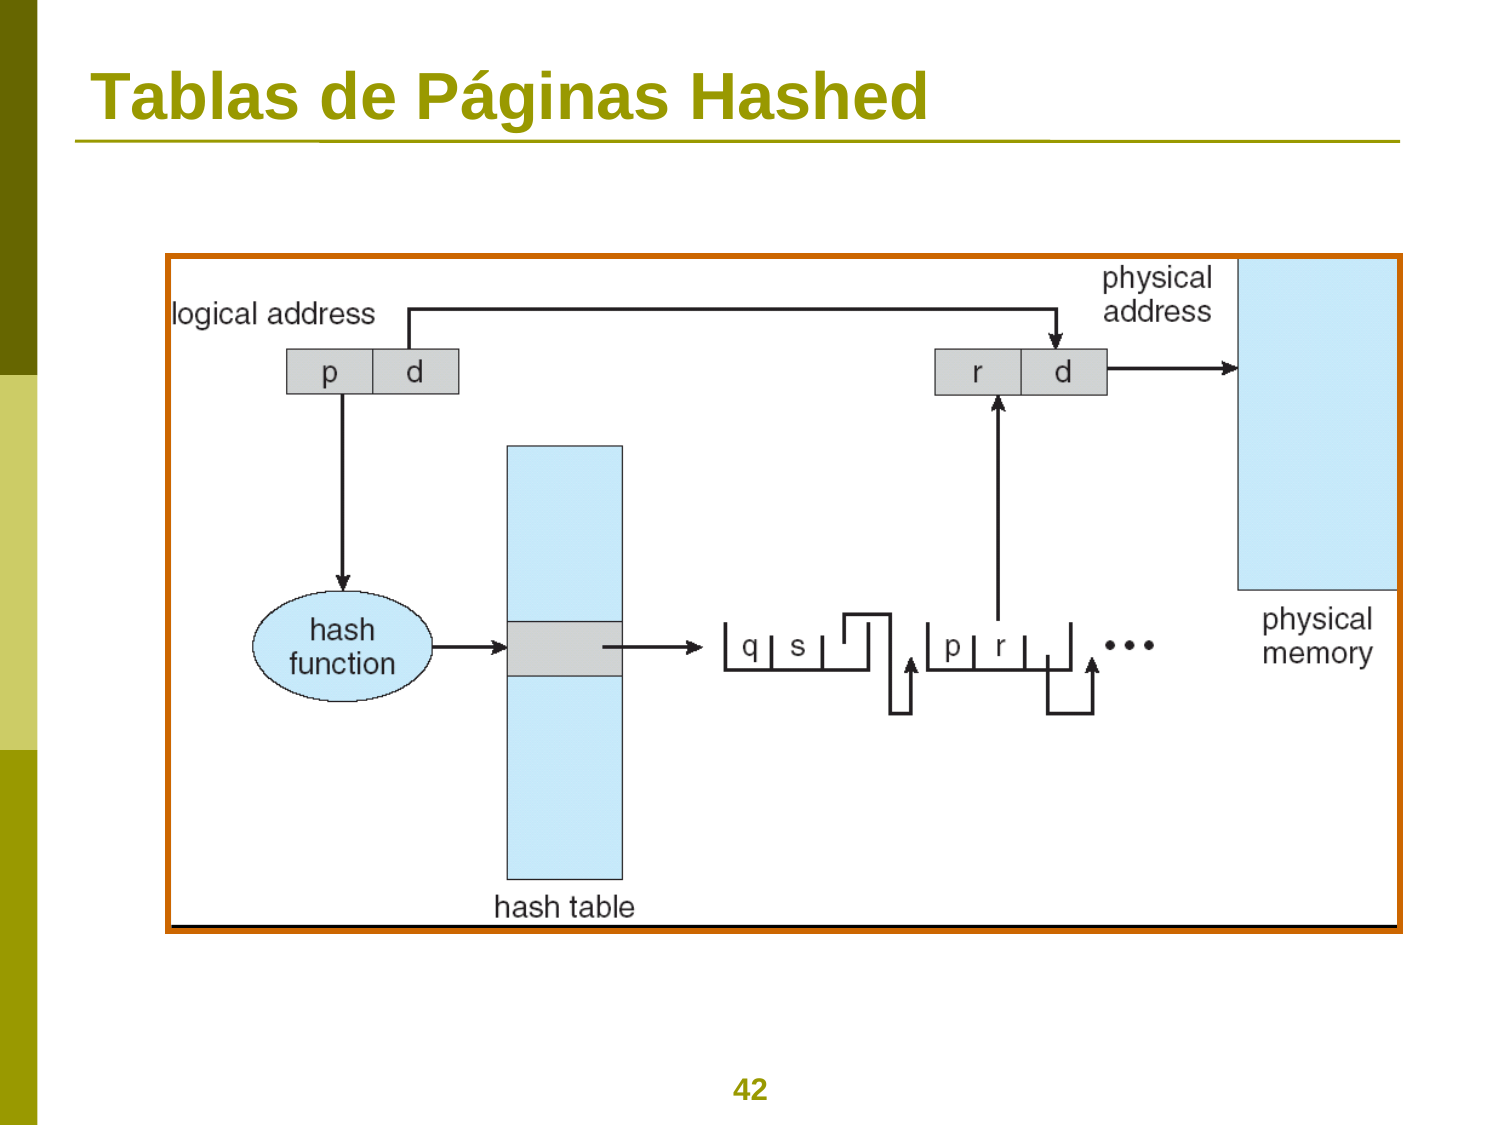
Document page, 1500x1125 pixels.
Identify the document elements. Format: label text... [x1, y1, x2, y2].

text_box Tablas de Páginas Hashed [75, 45, 1426, 141]
picture [171, 259, 1397, 928]
